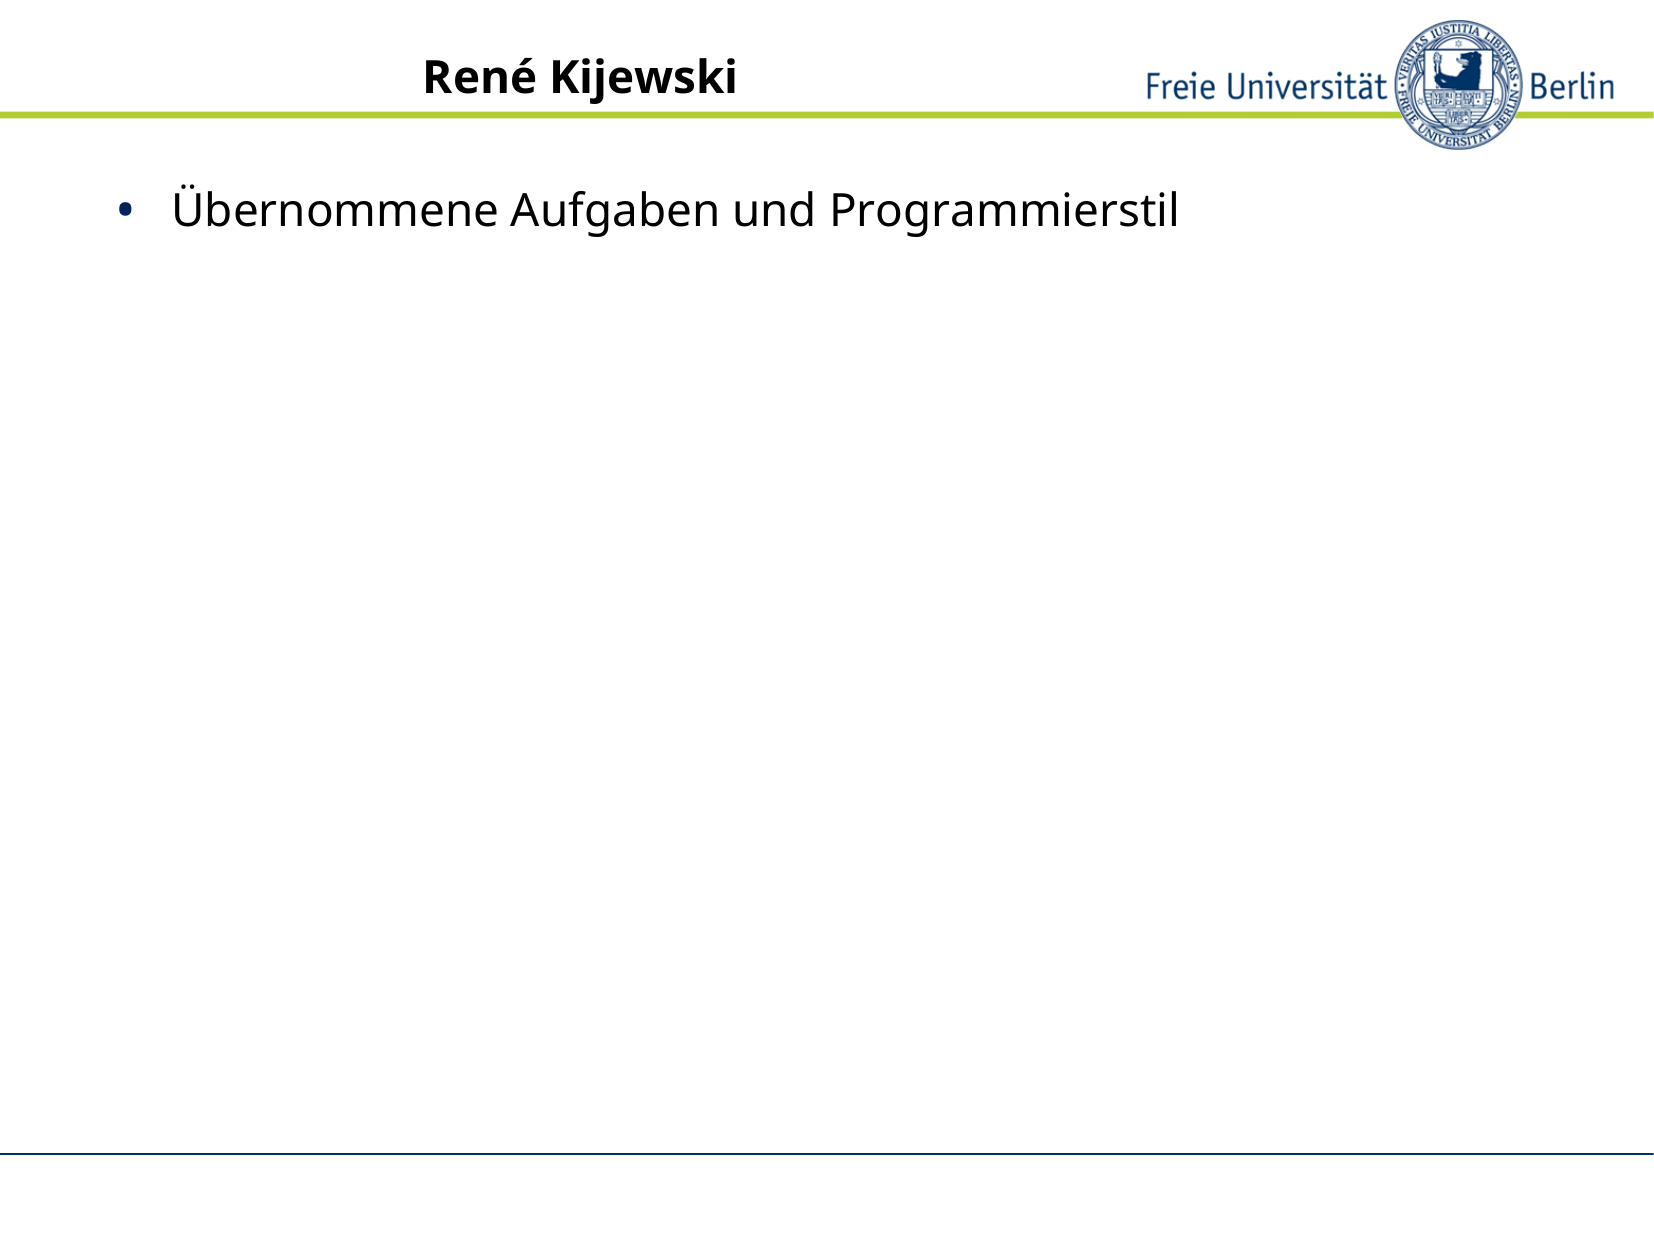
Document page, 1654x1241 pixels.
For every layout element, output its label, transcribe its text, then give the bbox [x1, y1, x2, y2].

list Übernommene Aufgaben und Programmierstil [115, 177, 1418, 680]
title René Kijewski [422, 0, 1654, 152]
